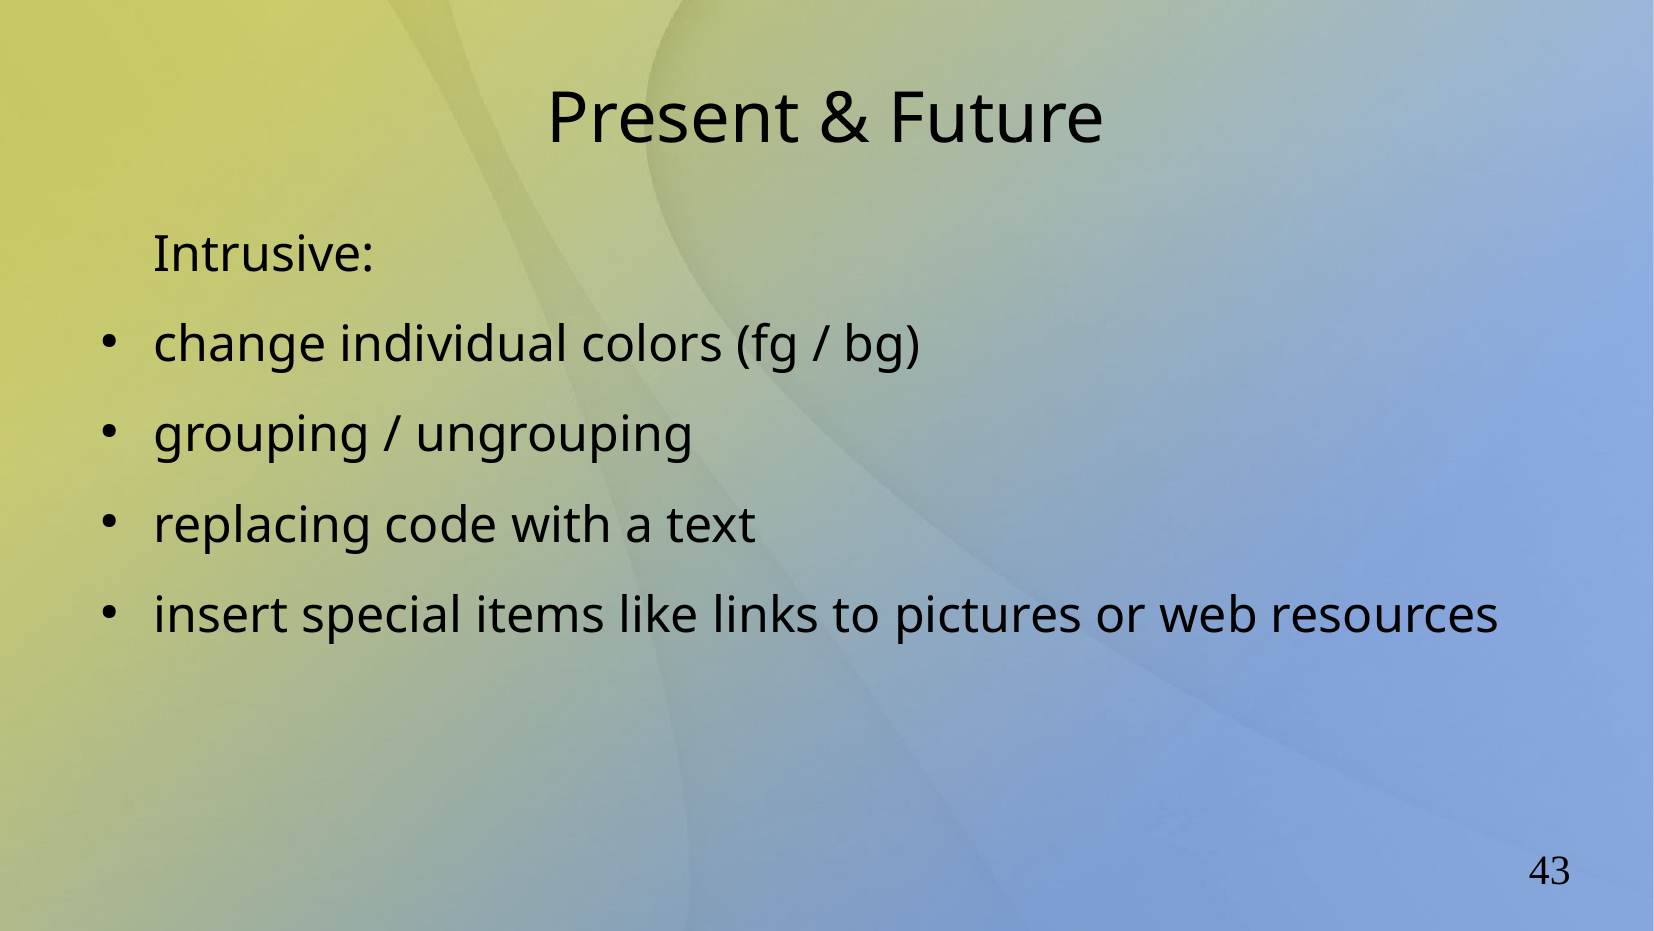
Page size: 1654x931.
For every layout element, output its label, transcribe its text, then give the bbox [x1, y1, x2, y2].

picture [0, 0, 1654, 931]
list Intrusive: change individual colors (fg / bg) grouping / ungrouping replacing code with a text insert special items like links to pictures or web resources [82, 217, 1571, 758]
title Present & Future [82, 37, 1571, 193]
